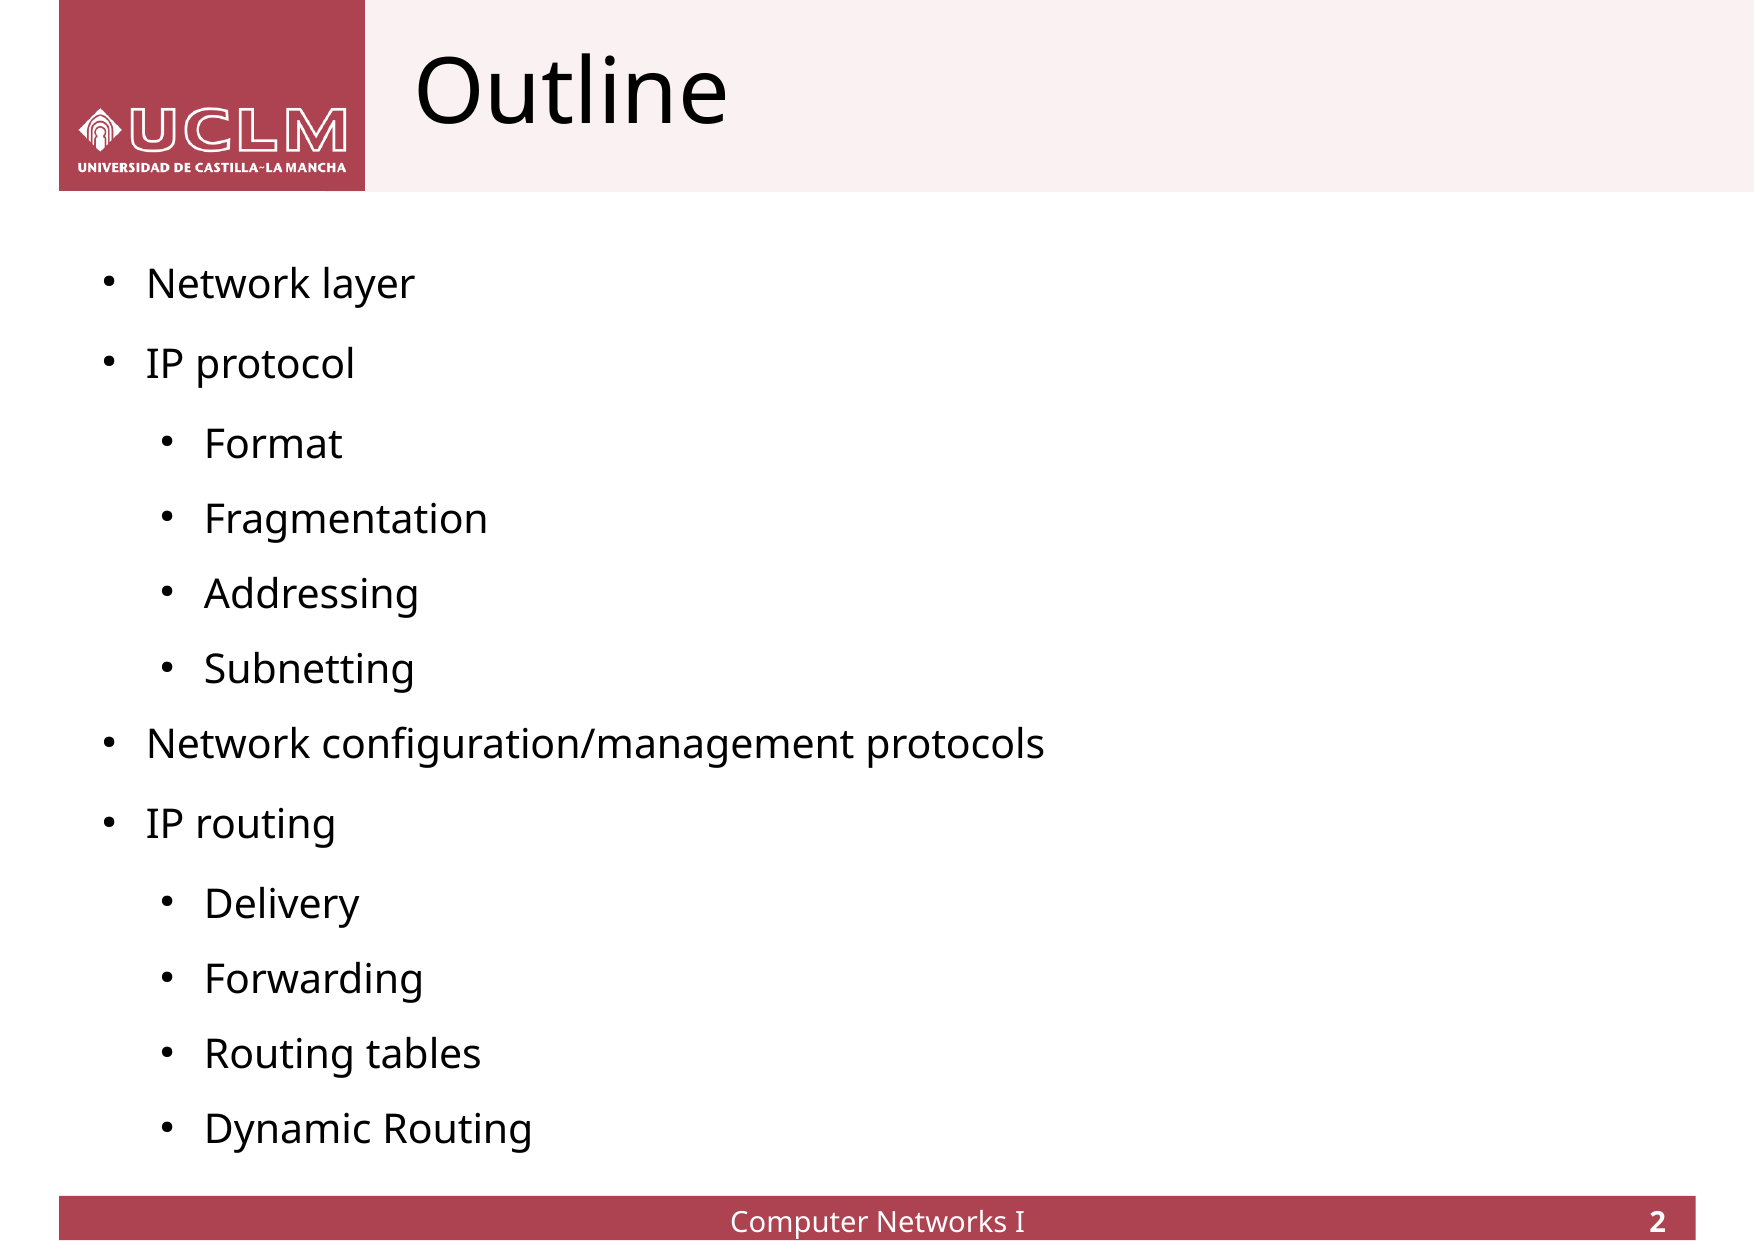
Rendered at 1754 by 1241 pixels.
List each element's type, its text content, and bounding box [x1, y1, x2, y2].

picture [59, 0, 365, 191]
title Outline [413, 0, 1667, 198]
list Network layer IP protocol Format Fragmentation Addressing Subnetting Network configuration/management protocols IP routing Delivery Forwarding Routing tables Dynamic Routing [87, 254, 1667, 1157]
